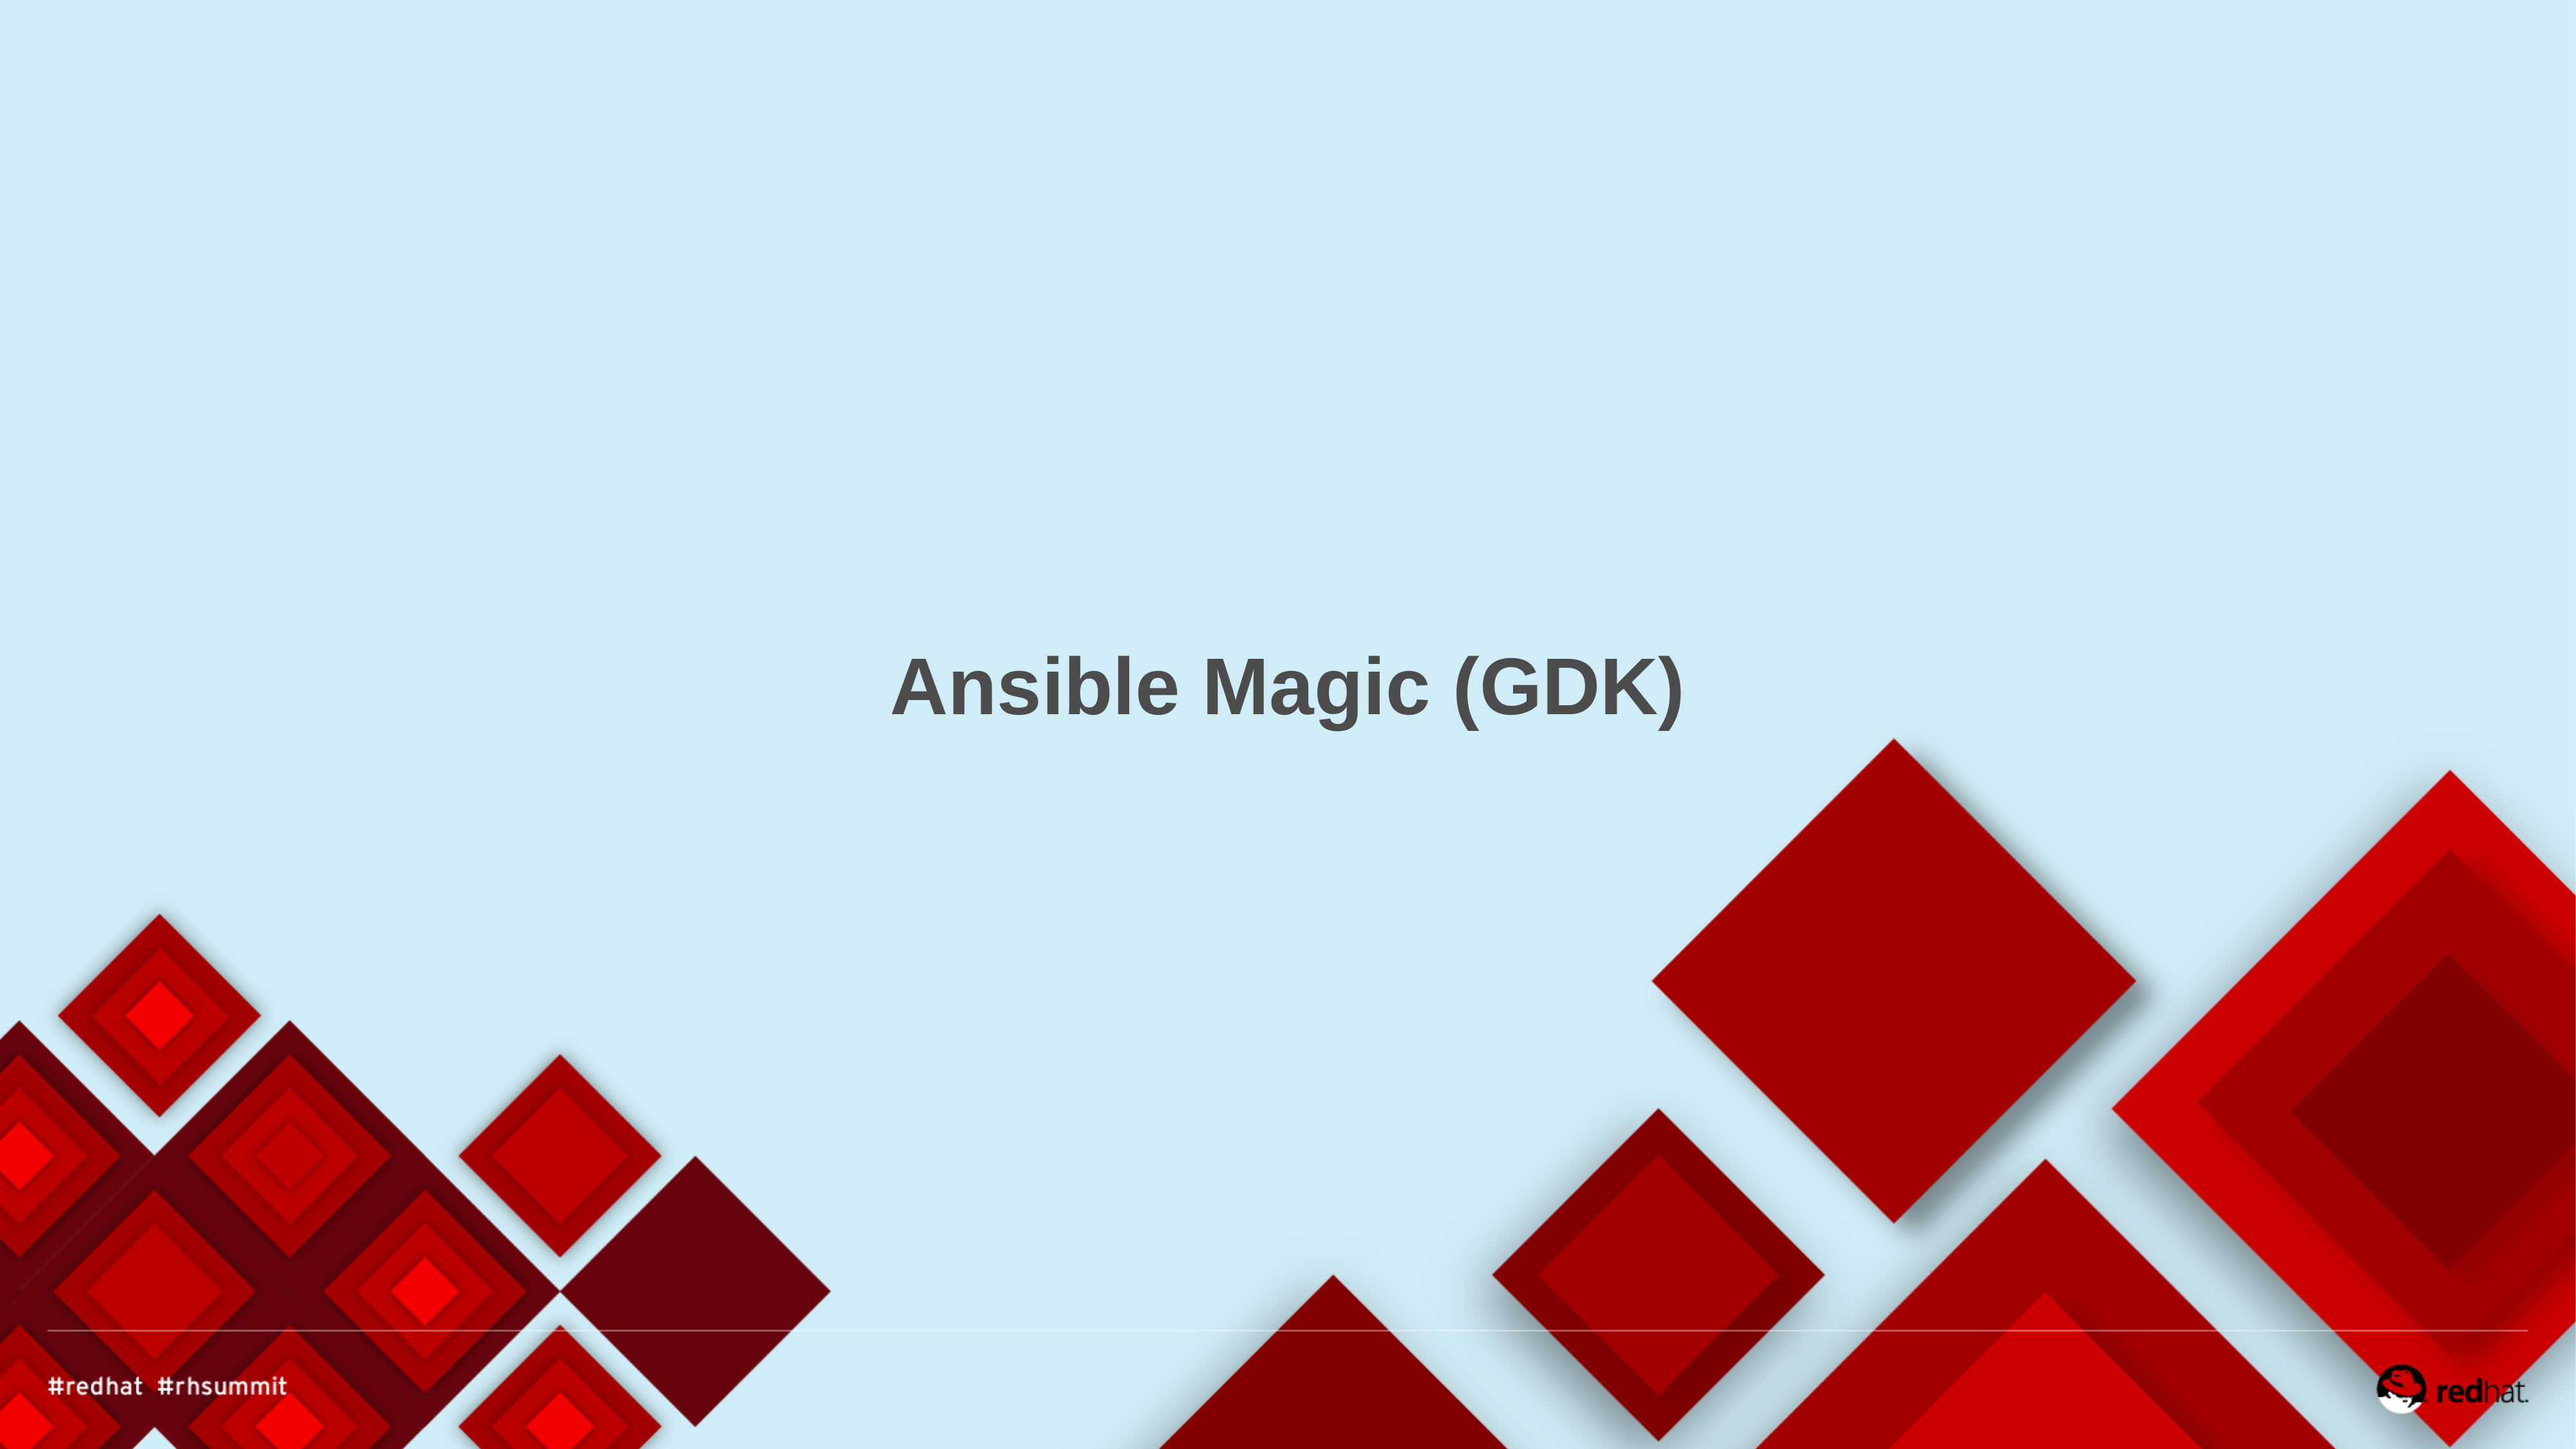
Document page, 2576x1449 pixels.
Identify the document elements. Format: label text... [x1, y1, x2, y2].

picture [0, 0, 2576, 1449]
text_box Ansible Magic (GDK) [235, 636, 2341, 737]
